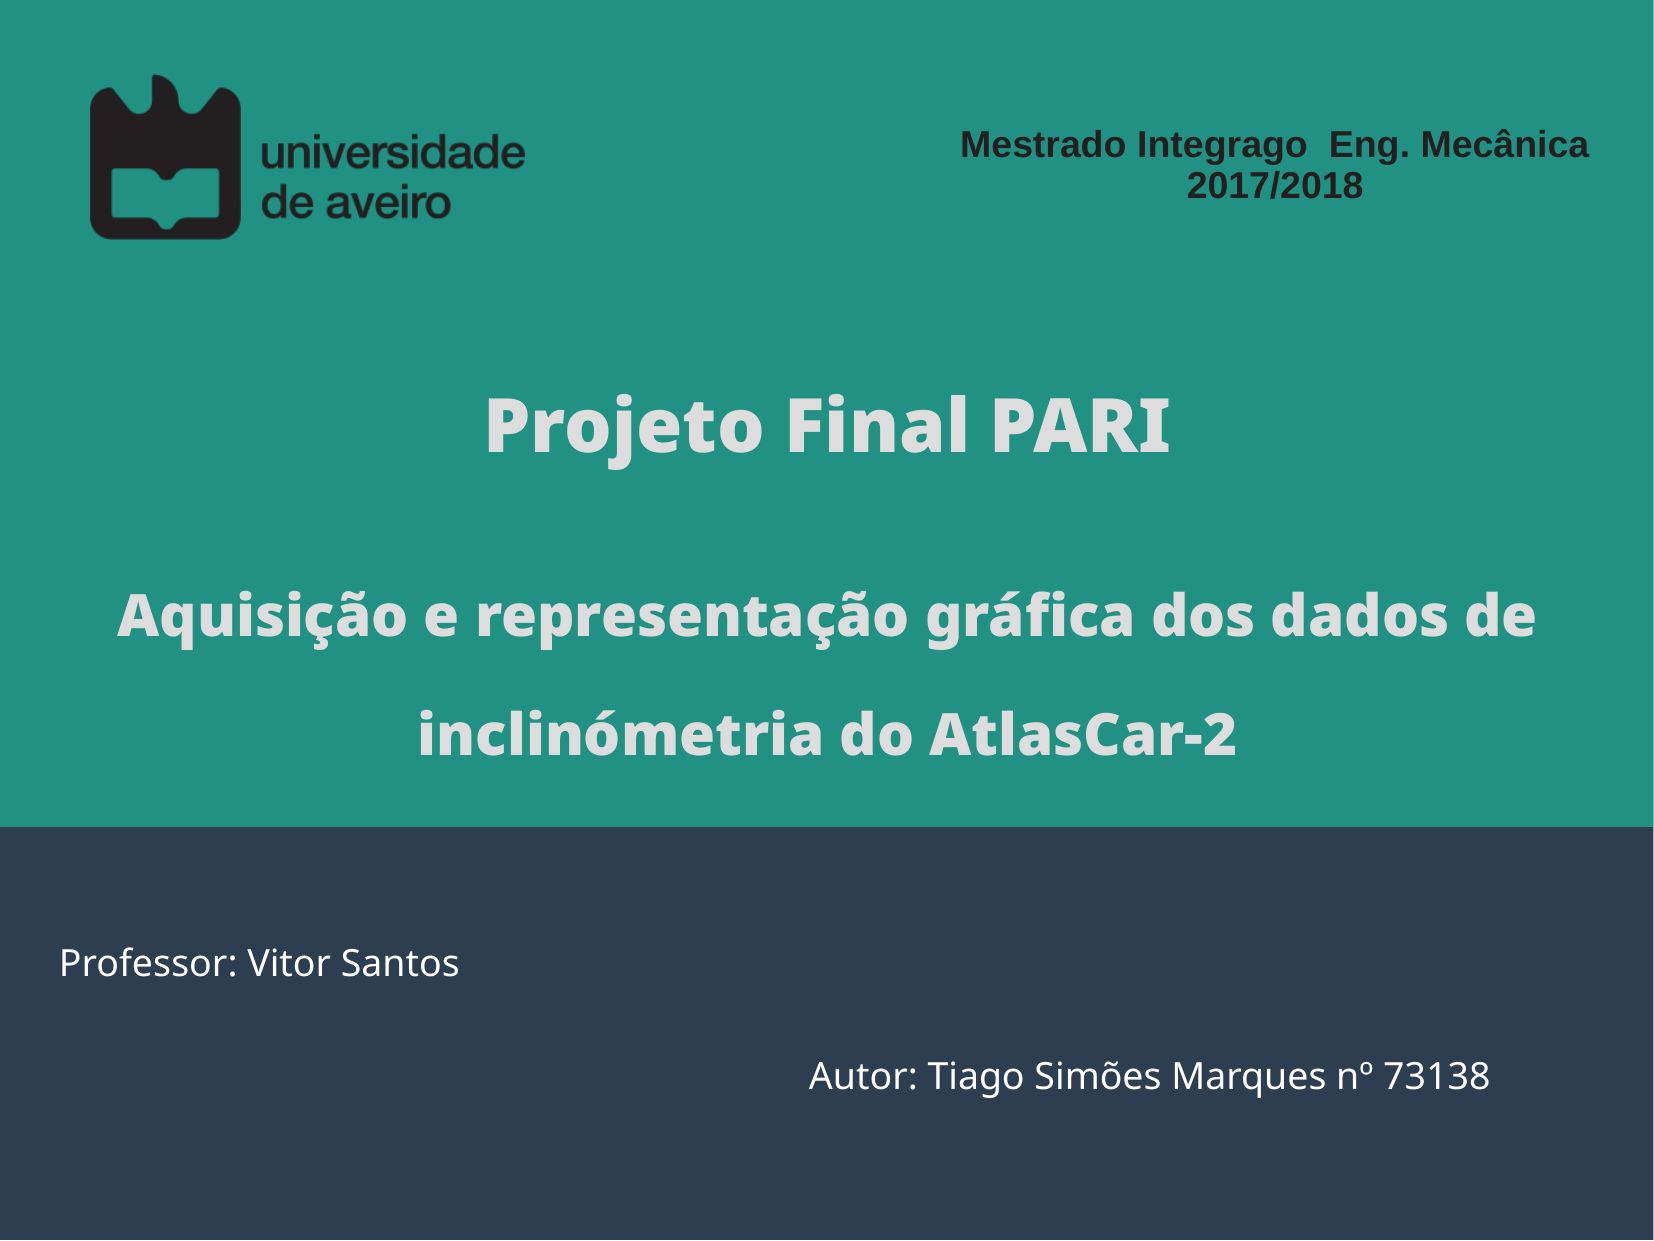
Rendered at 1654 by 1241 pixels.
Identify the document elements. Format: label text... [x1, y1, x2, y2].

text_box Mestrado Integrago Eng. Mecânica 2017/2018 [960, 90, 1591, 241]
title Projeto Final PARI Aquisição e representação gráfica dos dados de inclinómetria do AtlasCar-2 [60, 354, 1596, 740]
picture [90, 74, 526, 240]
subtitle Professor: Vitor Santos Autor: Tiago Simões Marques nº 73138 [59, 856, 1595, 1182]
